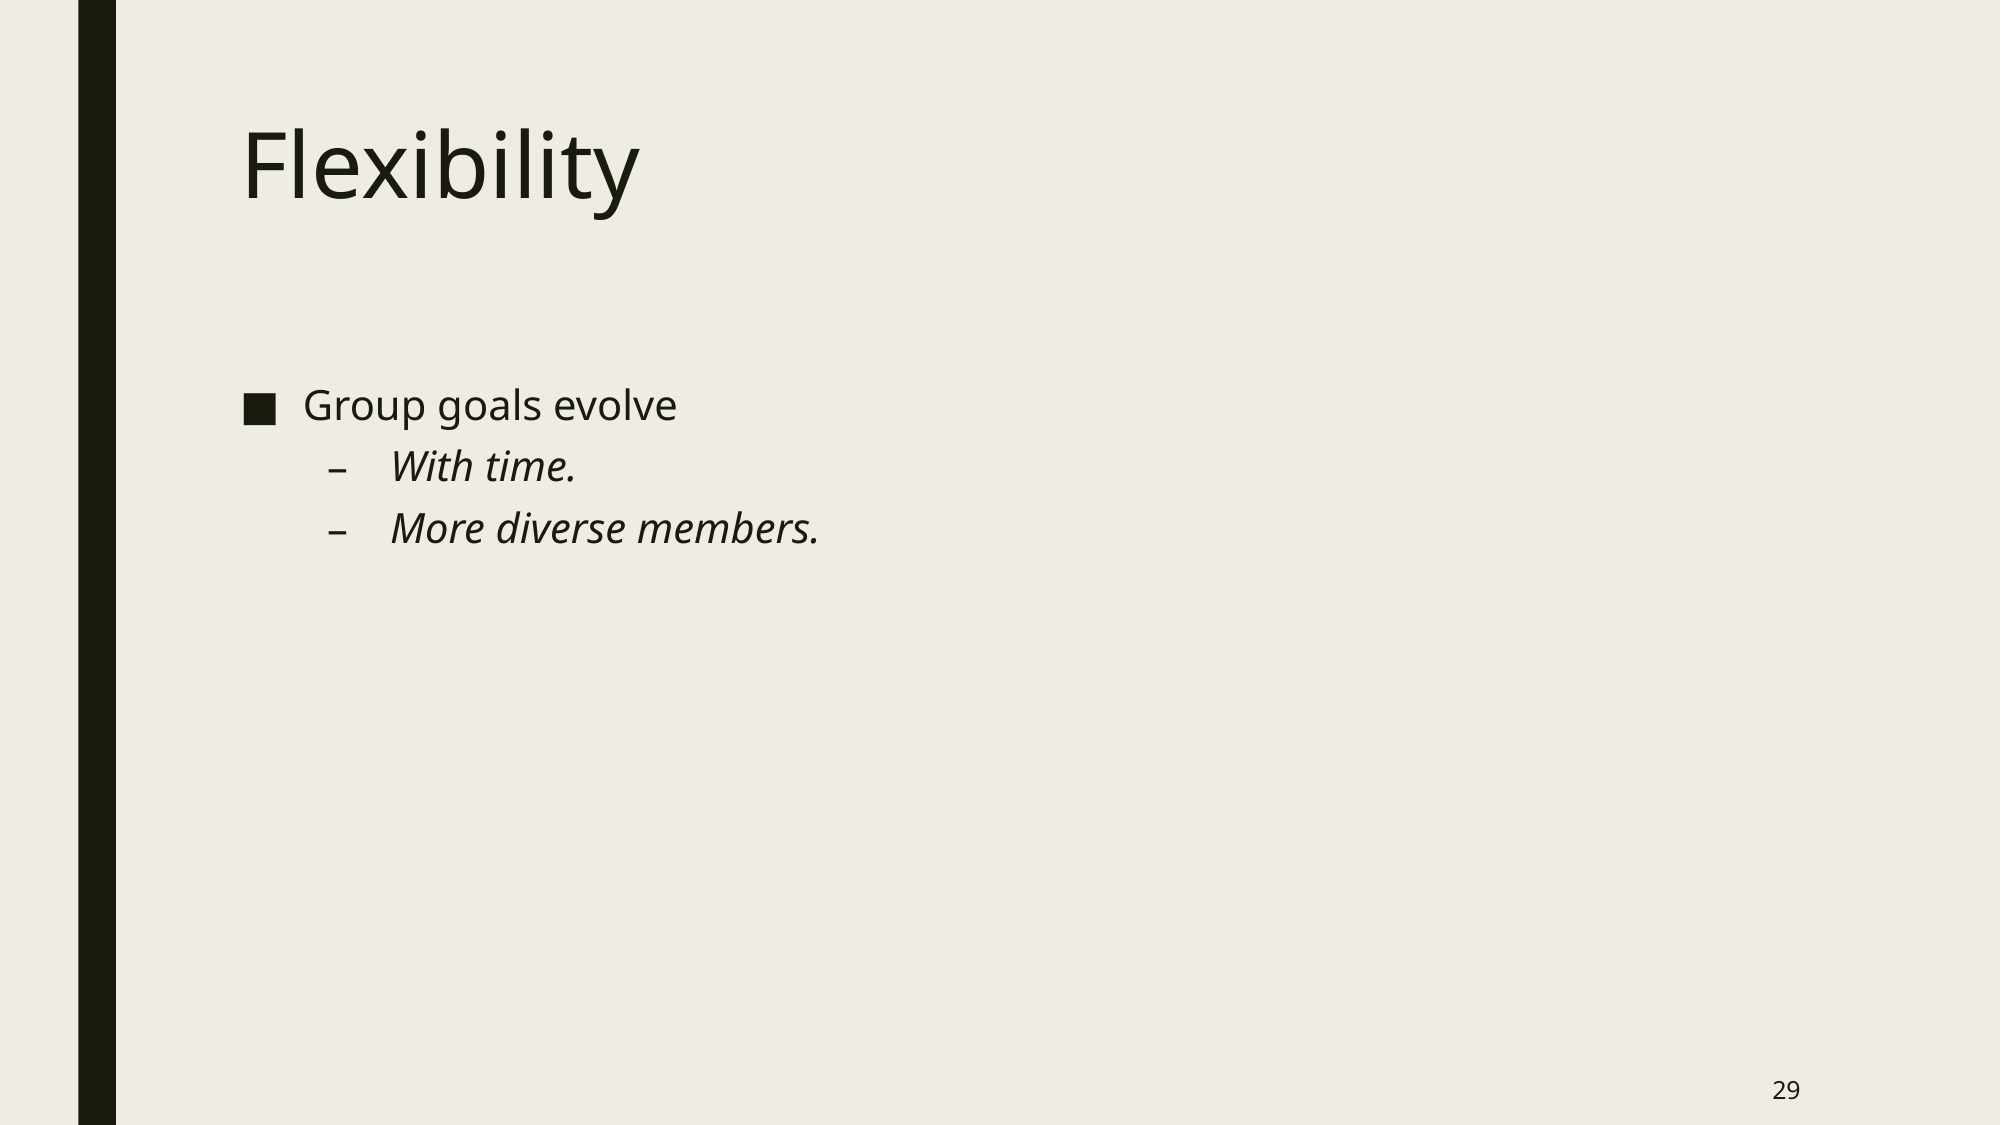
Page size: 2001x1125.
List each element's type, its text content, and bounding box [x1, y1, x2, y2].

slide_number <number> [1553, 1058, 1816, 1125]
title Flexibility [225, 112, 1800, 357]
list Group goals evolve With time. More diverse members. [225, 375, 1800, 963]
